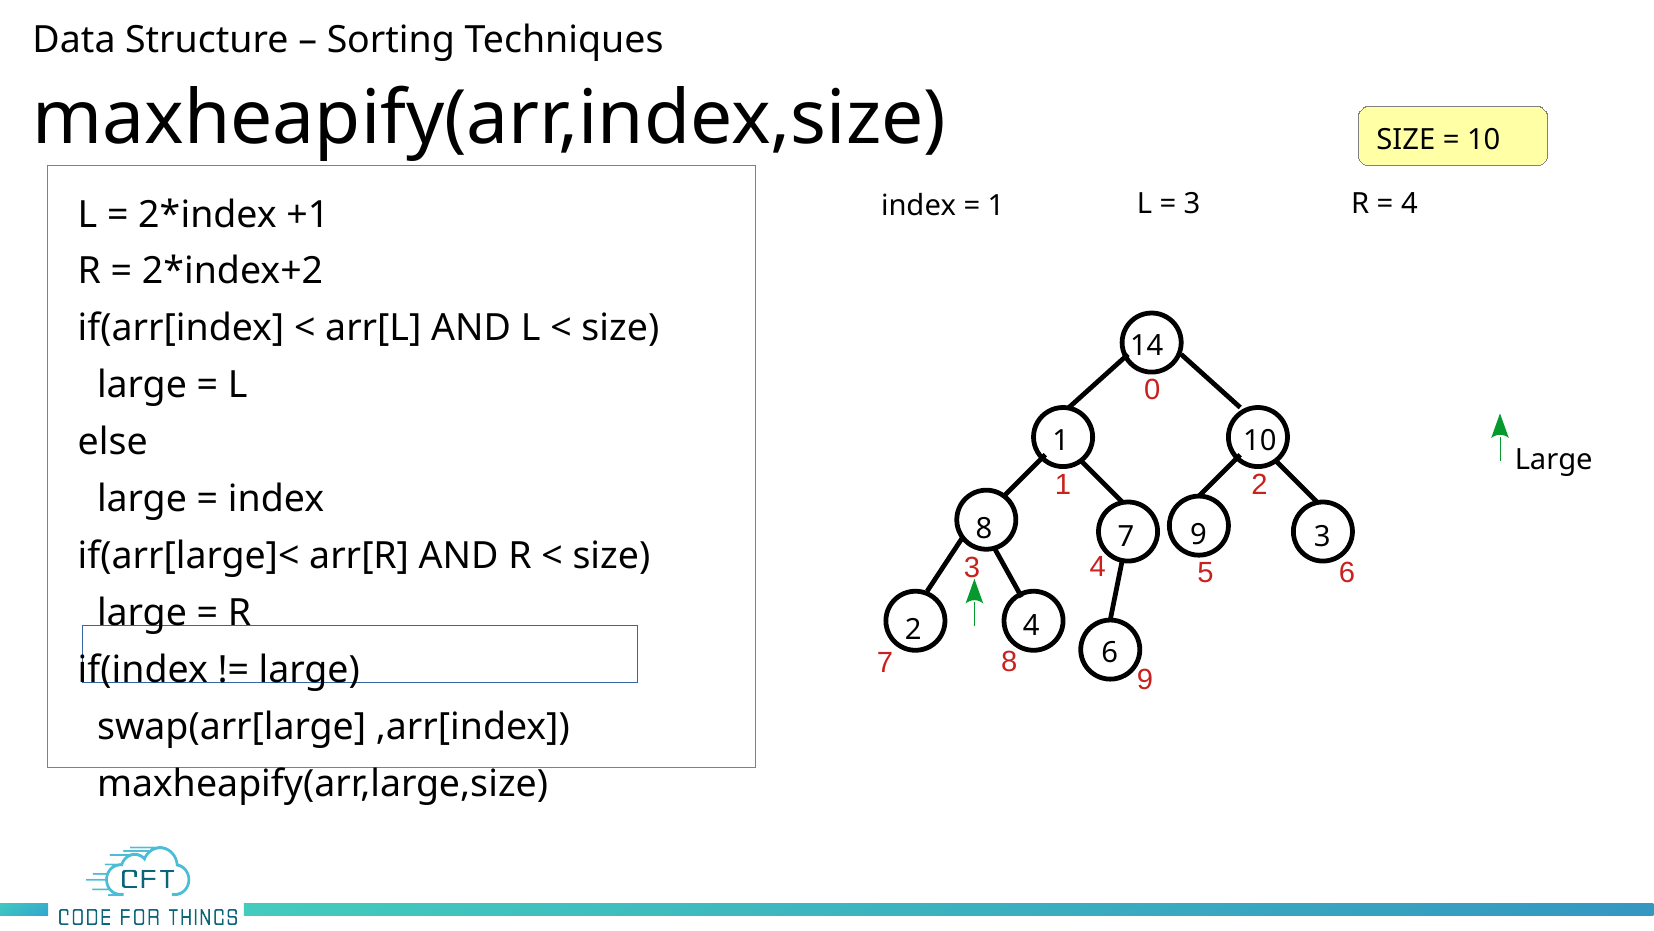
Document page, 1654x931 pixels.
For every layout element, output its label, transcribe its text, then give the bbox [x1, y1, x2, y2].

text_box 7 [862, 638, 909, 686]
text_box [1023, 591, 1052, 597]
text_box [1111, 501, 1145, 507]
text_box Large [1464, 431, 1622, 481]
text_box [1049, 407, 1077, 411]
text_box L = 2*index +1 R = 2*index+2 if(arr[index] < arr[L] AND L < size) large = L else large = index if(arr[large]< arr[R] AND R < size) large = R if(index != large) swap(arr[large] ,arr[index]) maxheapify(arr,large,size) [53, 179, 756, 733]
title Data Structure – Sorting Techniques maxheapify(arr,index,size) [32, 12, 1184, 166]
text_box [1010, 502, 1016, 538]
text_box 2 [1236, 460, 1283, 509]
text_box [1306, 501, 1340, 507]
text_box 10 [1228, 411, 1296, 461]
text_box [1003, 605, 1008, 636]
text_box SIZE = 10 [1361, 110, 1542, 160]
text_box 8 [986, 638, 1033, 686]
text_box [172, 733, 182, 737]
text_box 0 [1129, 367, 1176, 414]
text_box 9 [1122, 655, 1168, 704]
text_box 3 [949, 543, 996, 592]
text_box R = 4 [1300, 175, 1457, 225]
text_box [1033, 647, 1048, 651]
text_box [1136, 312, 1167, 317]
text_box 7 [1102, 507, 1151, 557]
text_box 5 [1182, 548, 1229, 597]
text_box [1293, 514, 1299, 549]
text_box [964, 490, 1009, 500]
text_box [1151, 512, 1158, 551]
text_box [315, 733, 325, 737]
text_box 6 [1086, 624, 1135, 674]
picture [59, 846, 237, 925]
text_box 1 [1039, 461, 1086, 509]
text_box 6 [1324, 548, 1371, 597]
text_box [1080, 632, 1086, 667]
text_box [1307, 557, 1324, 562]
text_box 3 [949, 543, 955, 552]
text_box [1244, 407, 1272, 411]
text_box [1135, 633, 1140, 666]
text_box index = 1 [830, 177, 1075, 227]
text_box [1057, 602, 1064, 639]
text_box 4 [1008, 597, 1057, 647]
text_box [1093, 674, 1127, 680]
text_box 3 [1299, 507, 1348, 557]
text_box [885, 605, 890, 636]
text_box [1121, 557, 1144, 562]
text_box [47, 166, 756, 768]
text_box [956, 506, 960, 534]
text_box 1 [1037, 411, 1105, 461]
text_box [1098, 517, 1102, 542]
text_box [1033, 423, 1037, 451]
text_box 4 [1074, 542, 1121, 591]
text_box [489, 733, 499, 737]
text_box 14 [1107, 317, 1184, 367]
text_box 9 [1175, 506, 1224, 556]
text_box 2 [890, 601, 939, 651]
text_box [1348, 515, 1353, 548]
text_box [1358, 106, 1548, 166]
text_box [1224, 510, 1229, 542]
text_box 8 [960, 500, 1010, 550]
text_box [1169, 508, 1175, 543]
text_box [1176, 496, 1221, 506]
text_box [1095, 620, 1126, 624]
text_box [939, 602, 946, 639]
text_box [893, 591, 938, 601]
text_box L = 3 [1086, 175, 1239, 225]
